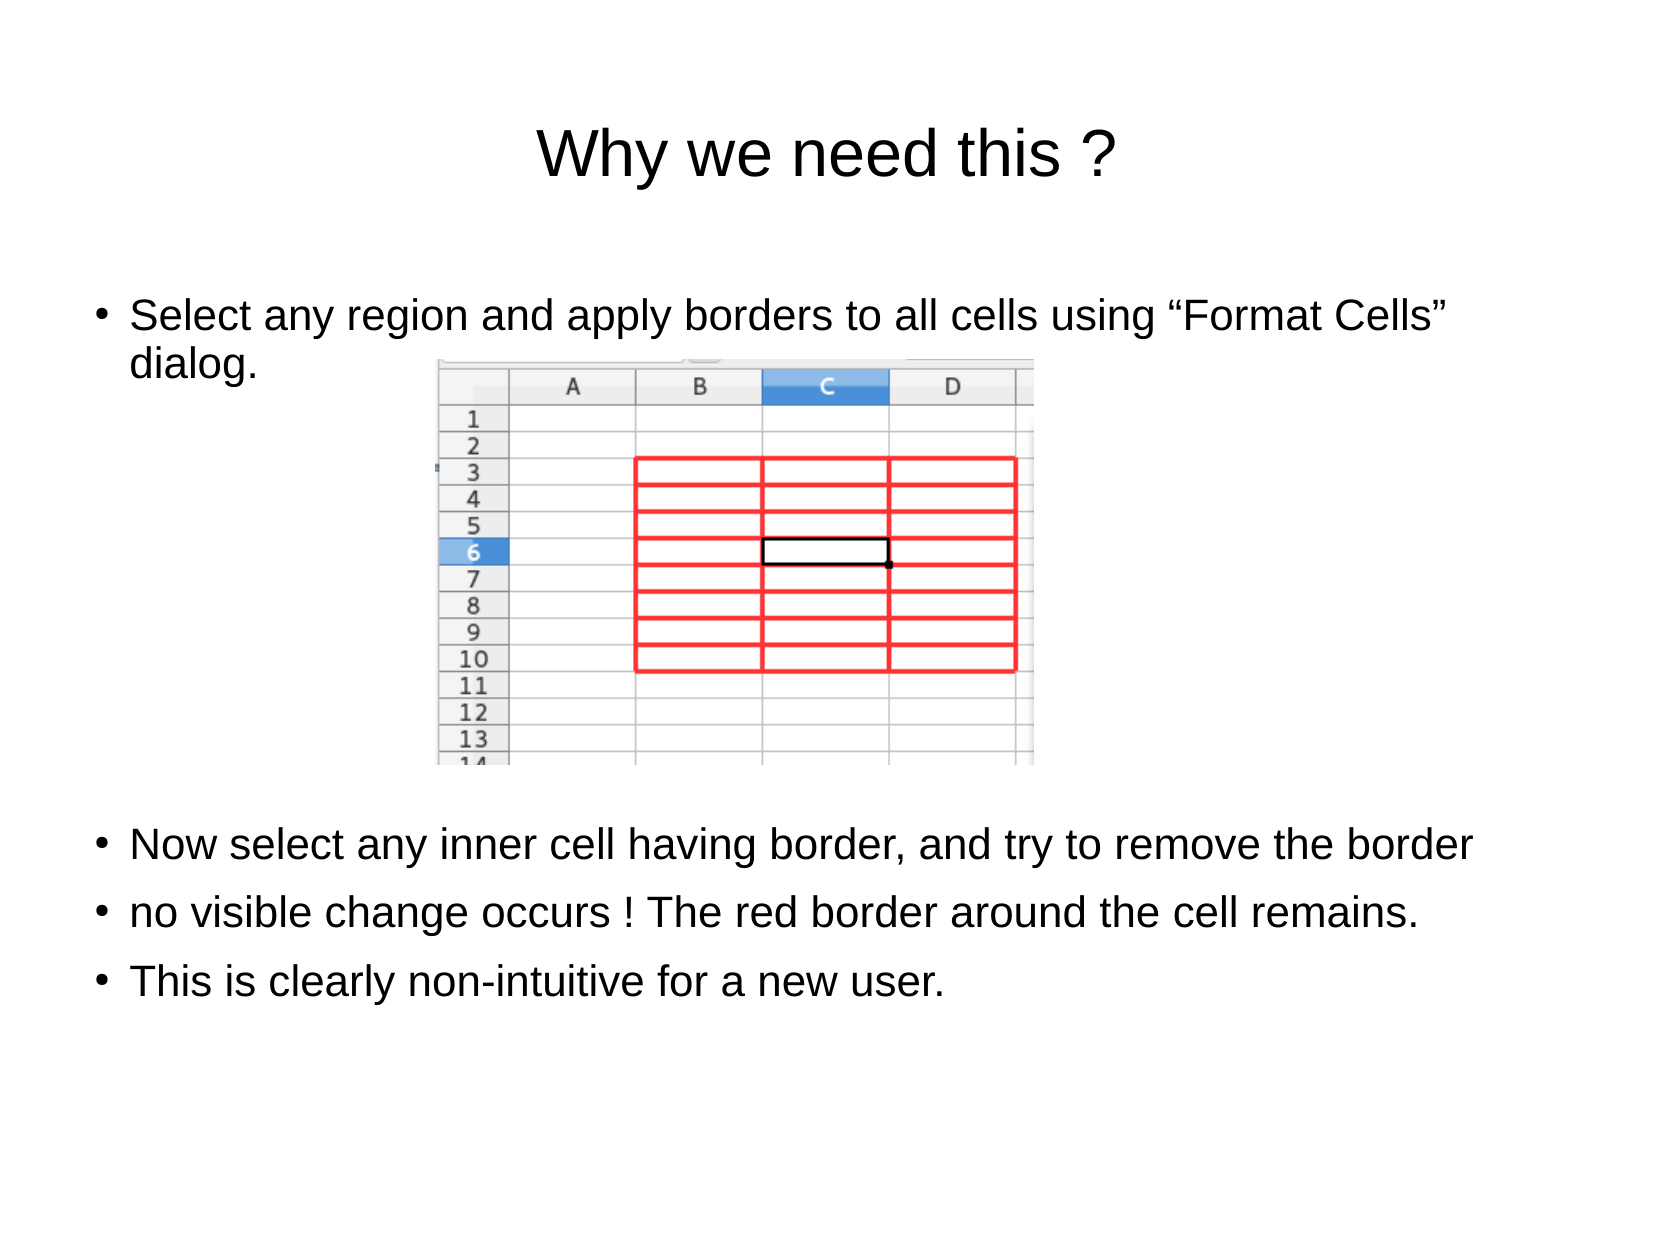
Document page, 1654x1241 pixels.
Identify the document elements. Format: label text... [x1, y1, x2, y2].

picture [435, 359, 1034, 765]
list Select any region and apply borders to all cells using “Format Cells” dialog. Now select any inner cell having border, and try to remove the border no visible change occurs ! The red border around the cell remains. This is clearly non-intuitive for a new user. [82, 290, 1571, 1010]
title Why we need this ? [82, 0, 1571, 290]
